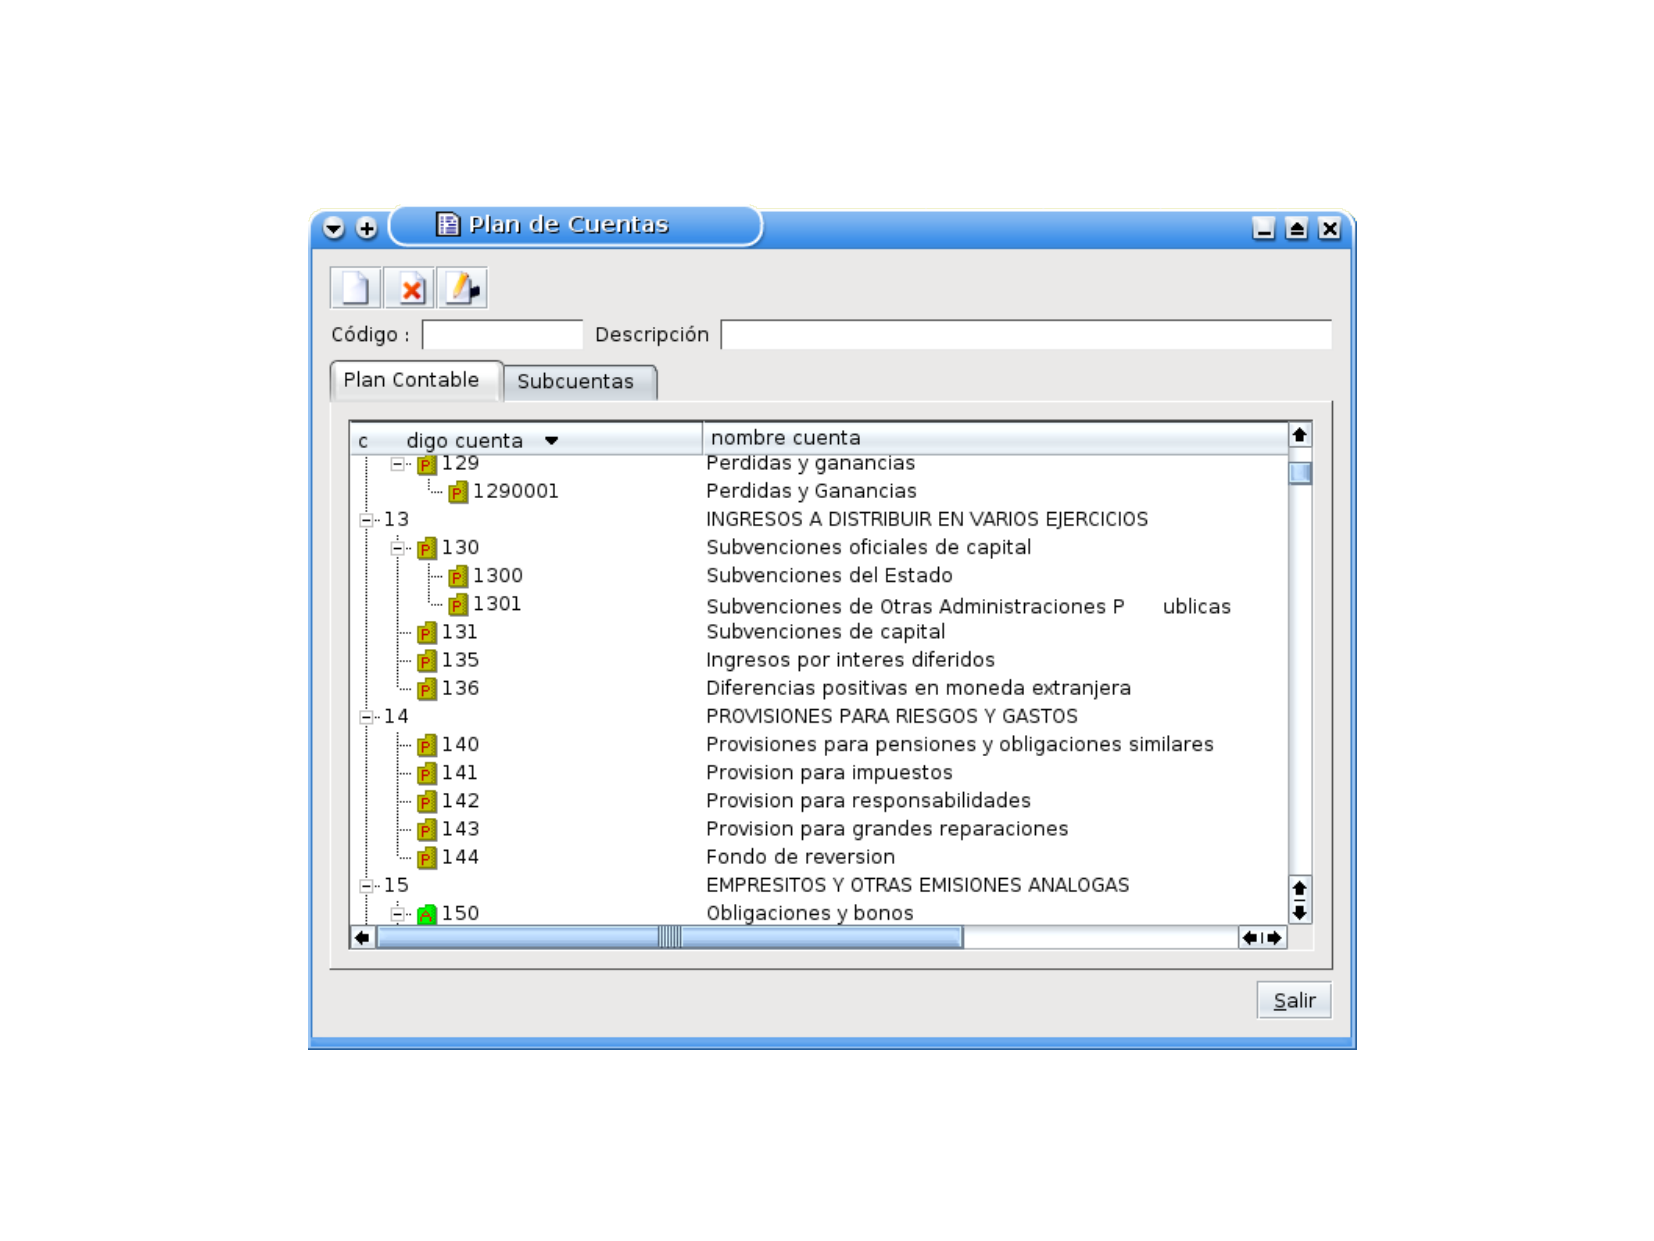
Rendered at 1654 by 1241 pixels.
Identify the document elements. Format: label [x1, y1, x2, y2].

picture [308, 204, 1357, 1050]
